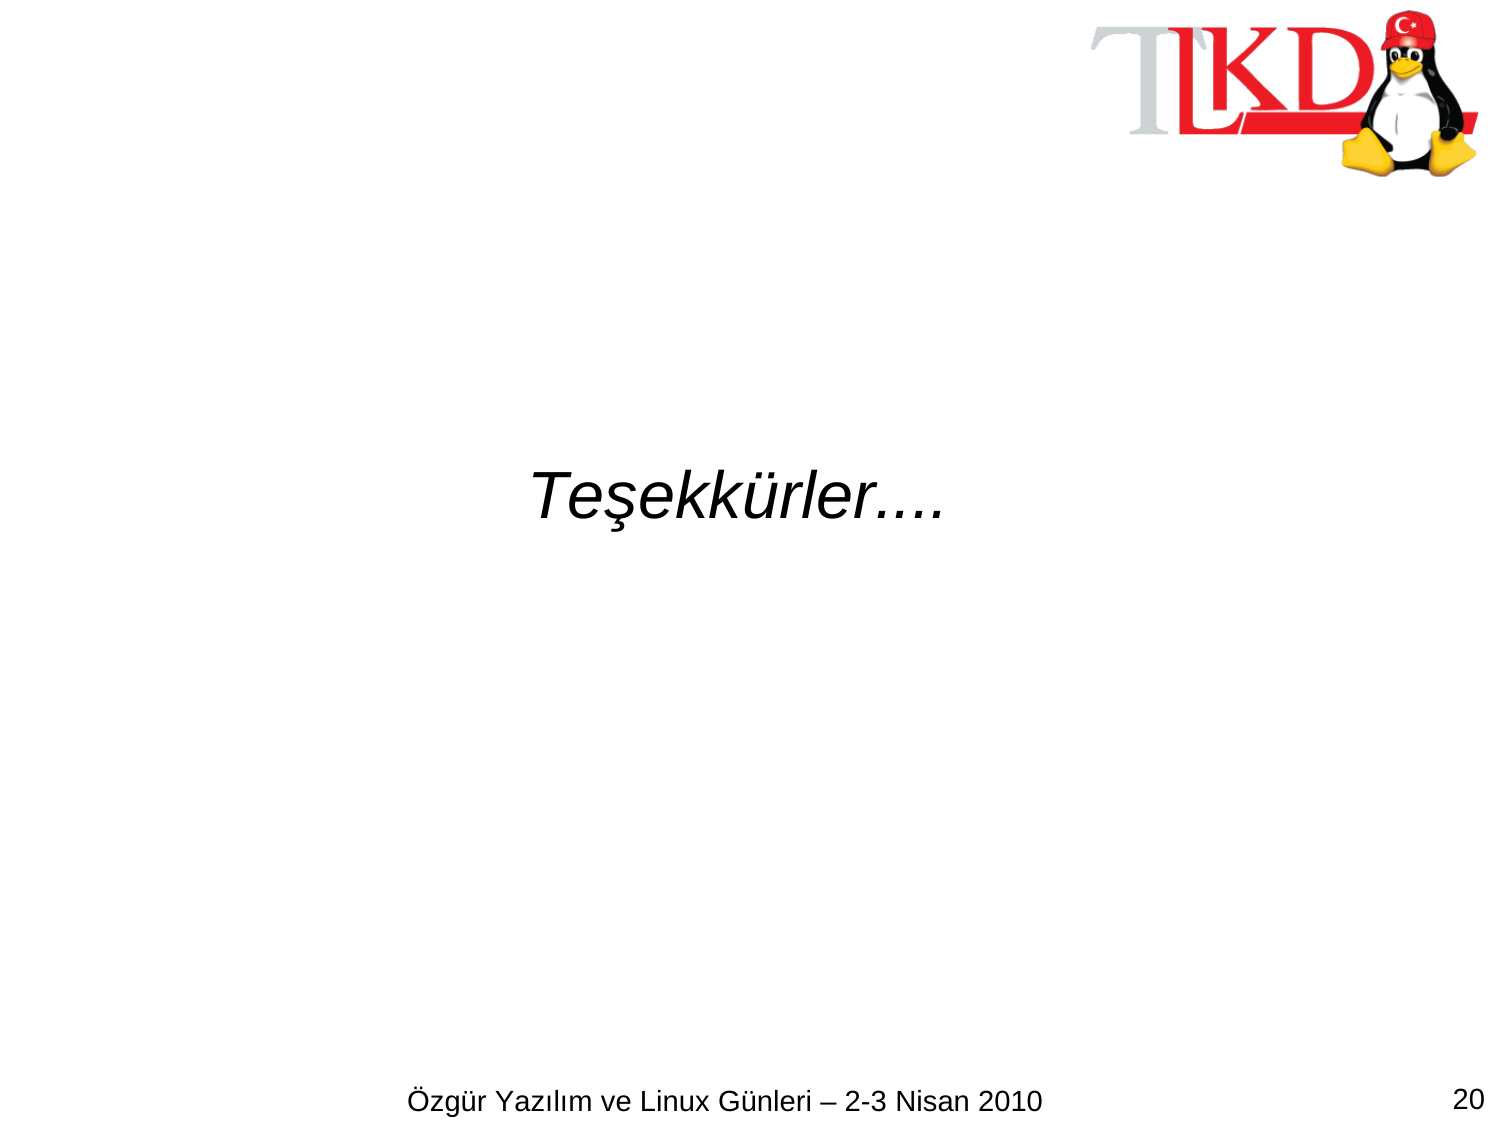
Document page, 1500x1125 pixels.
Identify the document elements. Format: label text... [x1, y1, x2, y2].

picture [1087, 0, 1491, 188]
title Teşekkürler.... [512, 450, 1043, 569]
